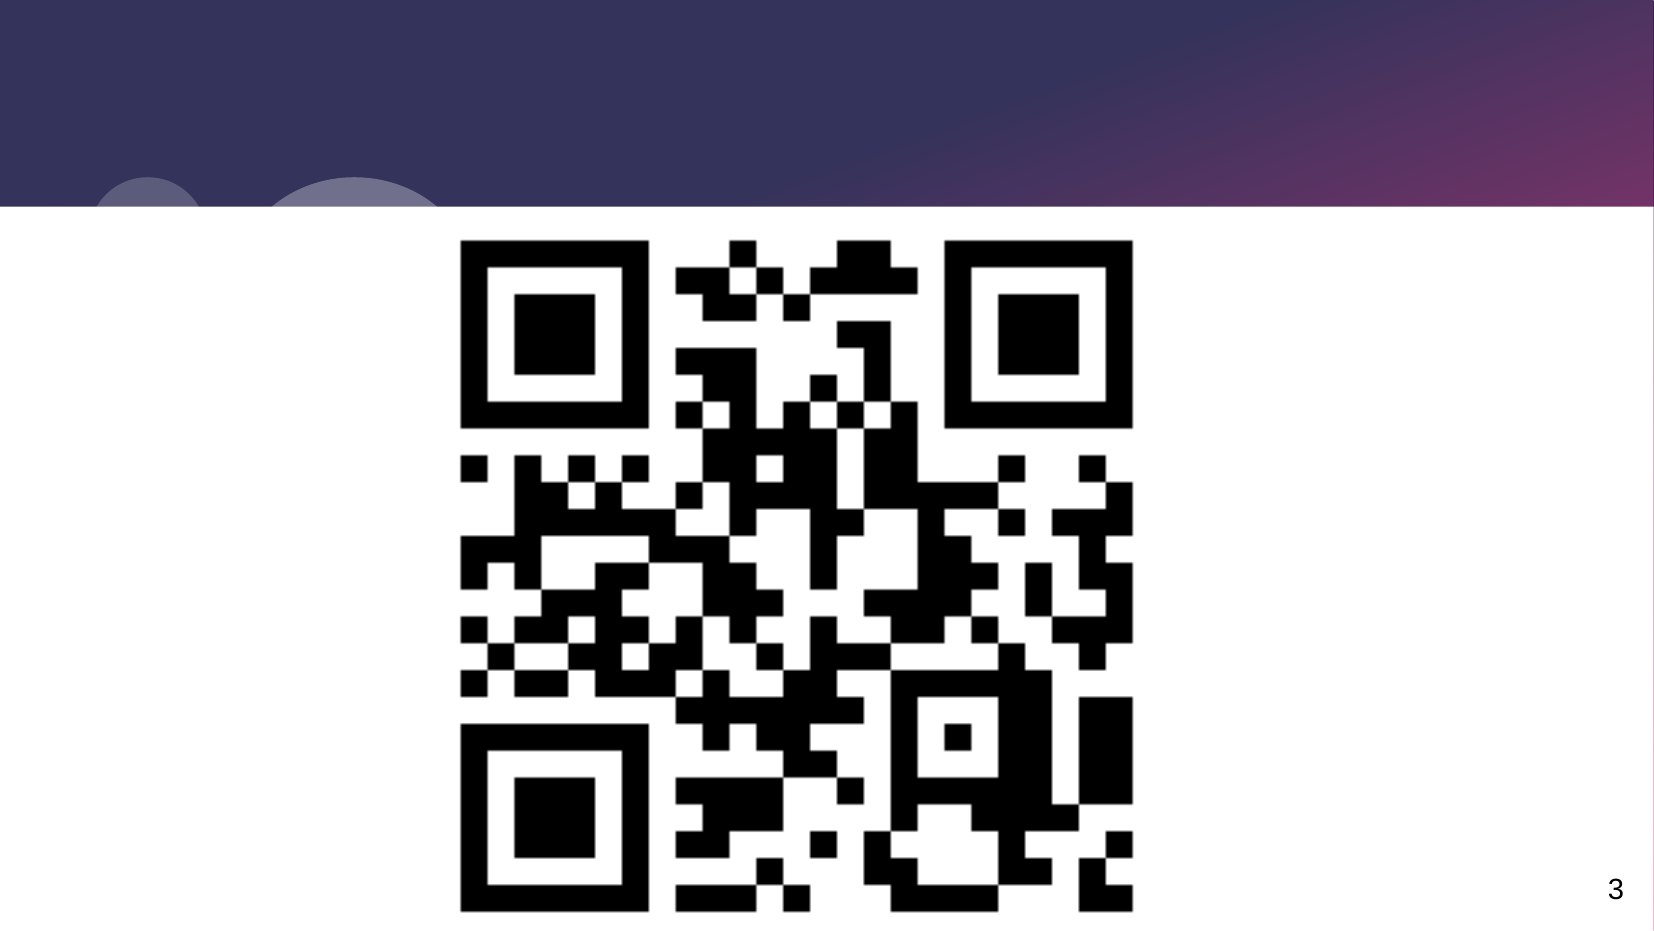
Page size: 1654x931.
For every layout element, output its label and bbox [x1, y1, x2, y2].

picture [354, 236, 1241, 931]
